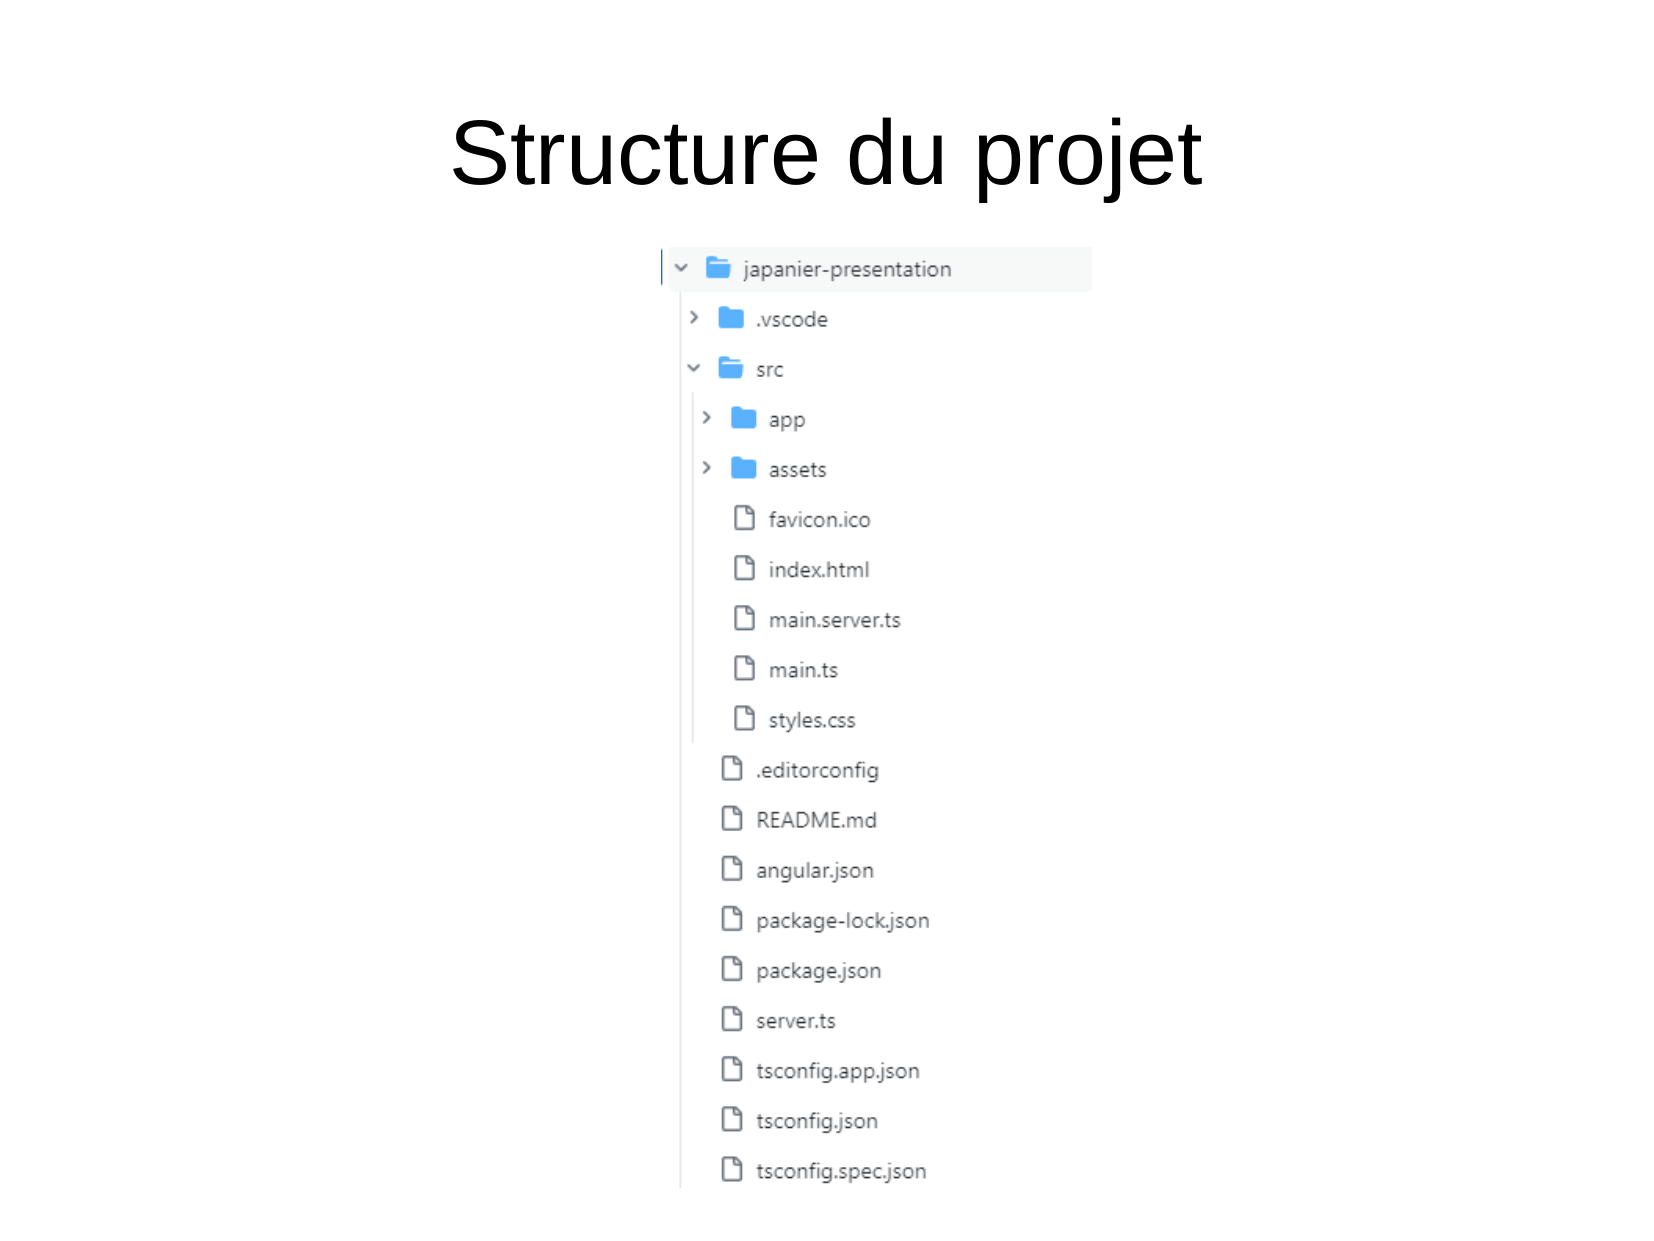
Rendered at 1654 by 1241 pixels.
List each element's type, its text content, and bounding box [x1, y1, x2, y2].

title Structure du projet [82, 49, 1571, 257]
picture [661, 247, 1092, 1188]
